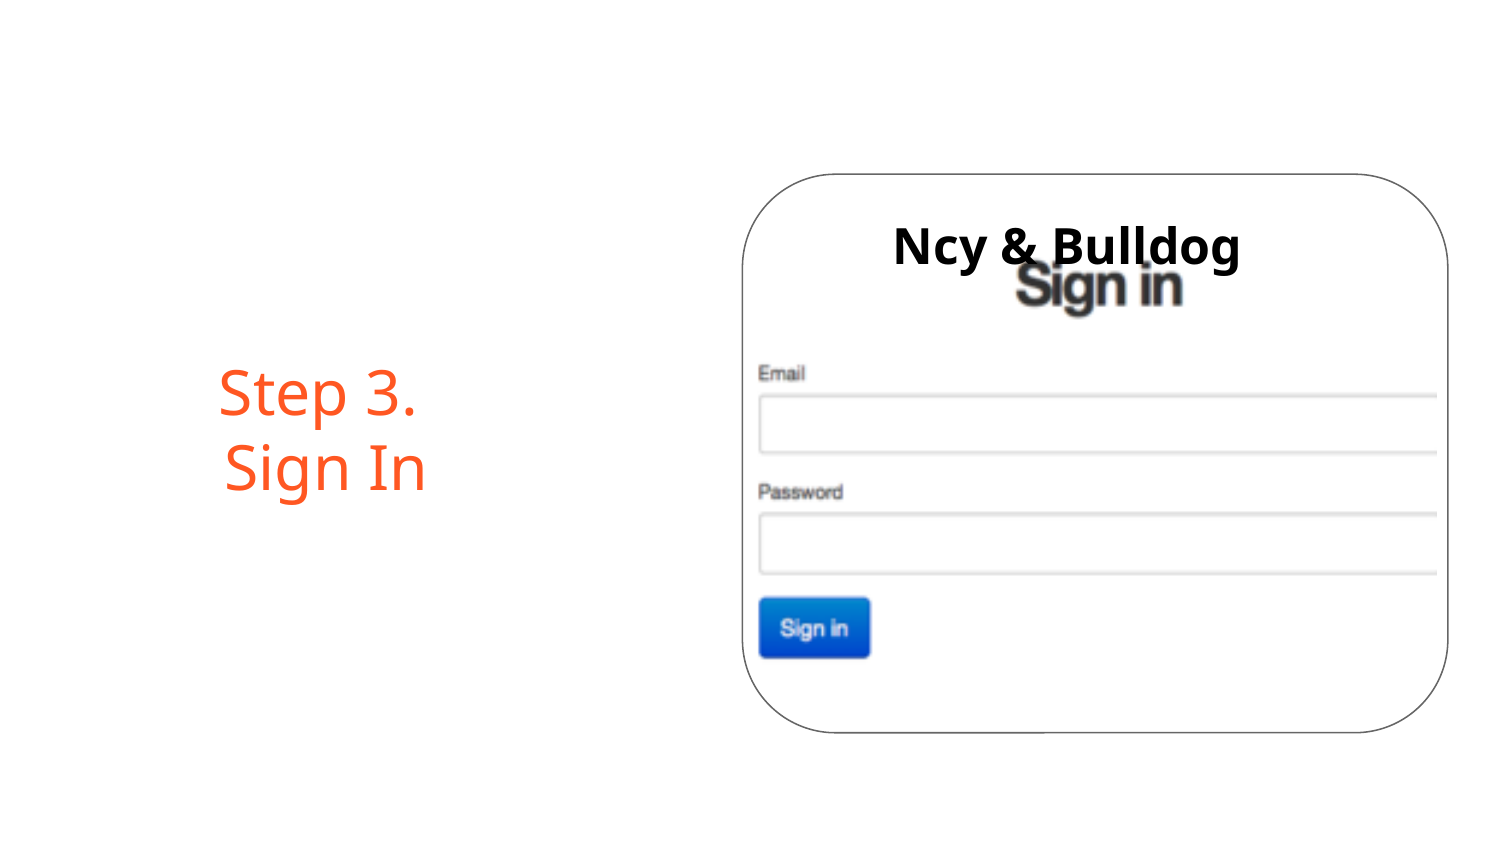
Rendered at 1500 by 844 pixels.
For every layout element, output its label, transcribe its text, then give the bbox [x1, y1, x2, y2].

title Step 3. Sign In [55, 337, 599, 506]
text_box Ncy & Bulldog [877, 177, 1342, 257]
text_box [742, 174, 1448, 733]
picture [757, 256, 1437, 667]
